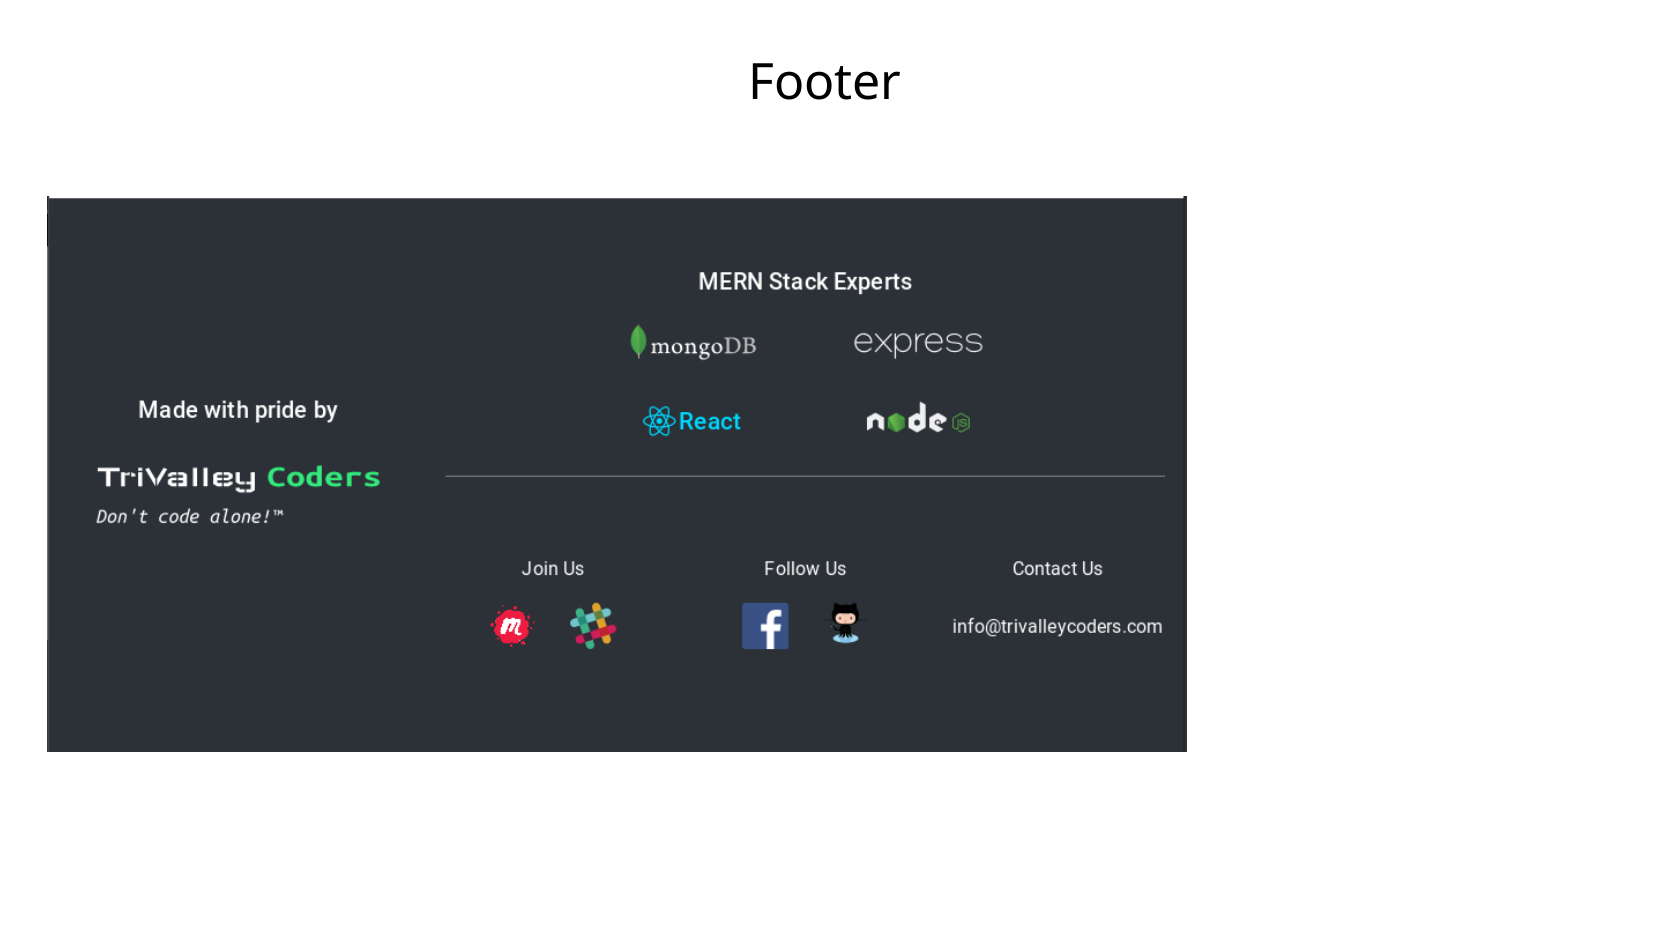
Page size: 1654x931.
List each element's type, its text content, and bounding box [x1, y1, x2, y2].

text_box Footer [105, 39, 1546, 110]
picture [47, 196, 1187, 752]
